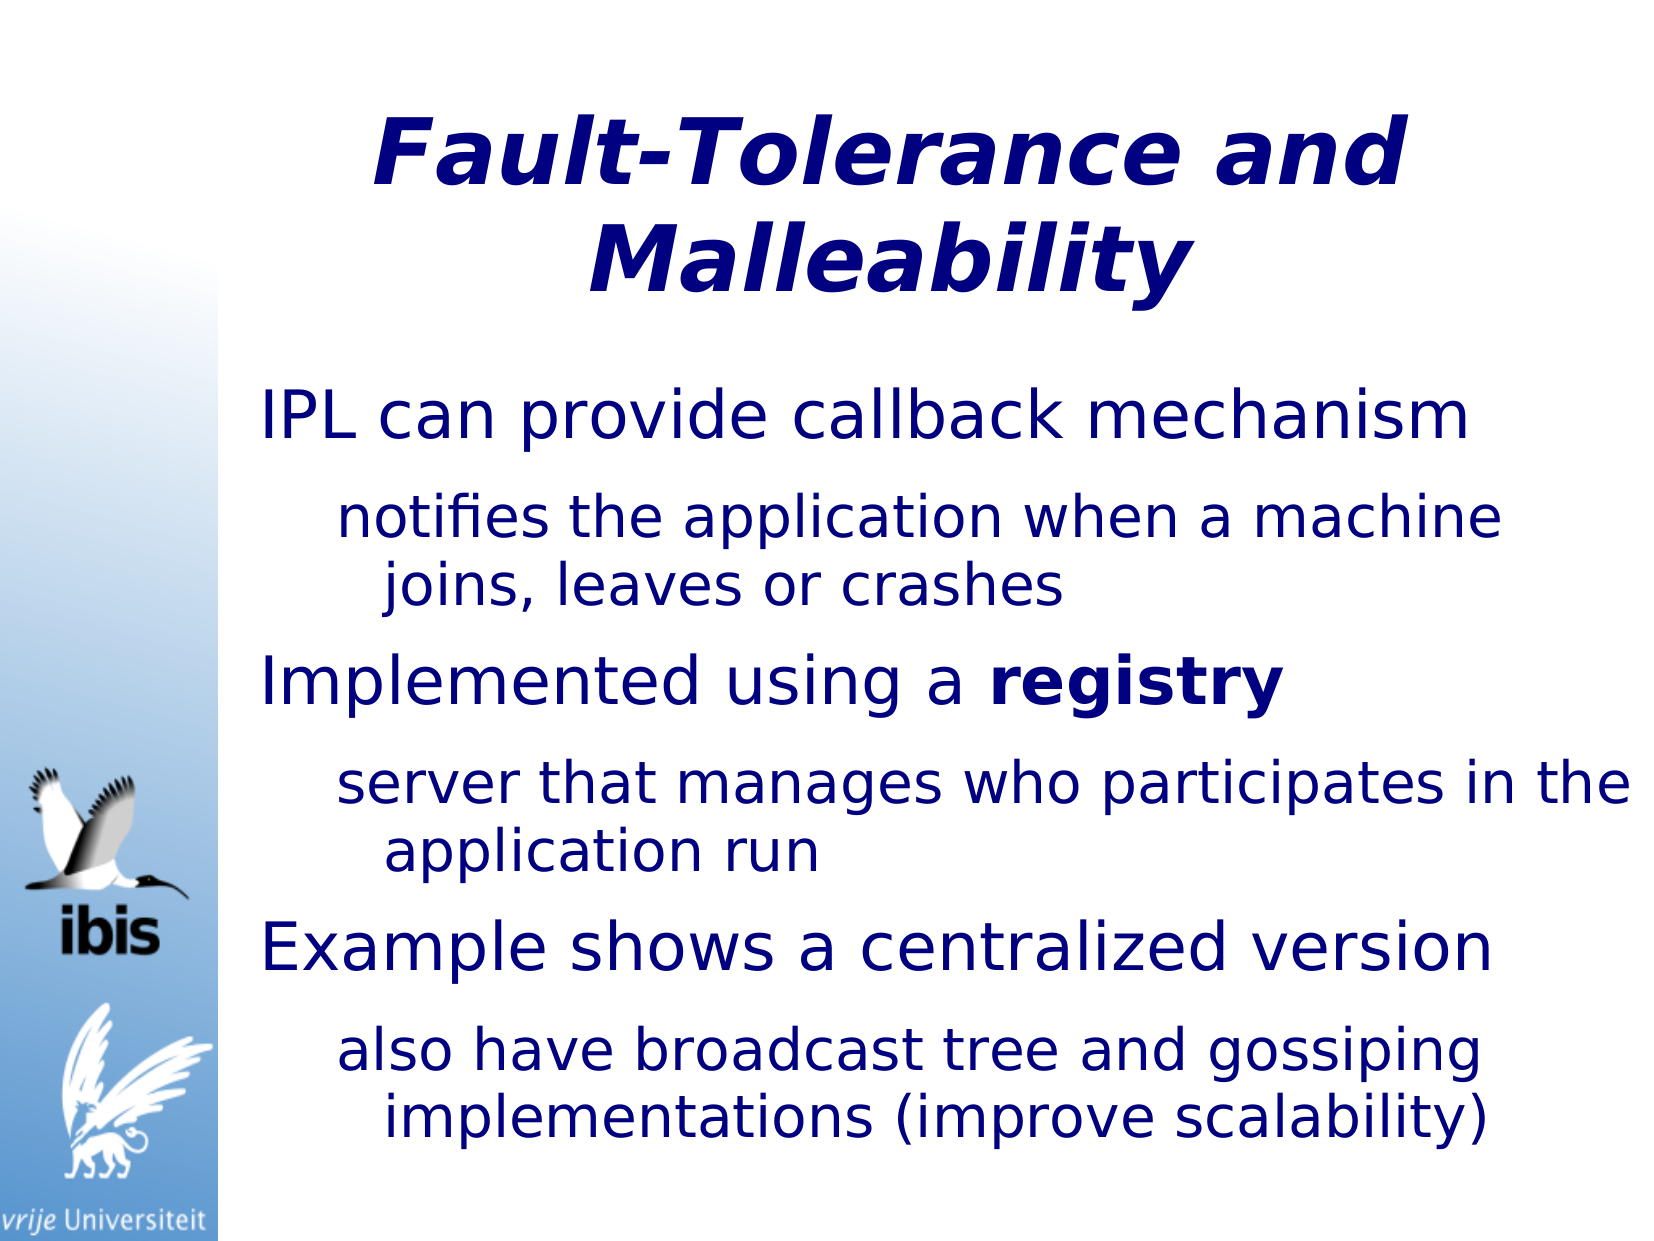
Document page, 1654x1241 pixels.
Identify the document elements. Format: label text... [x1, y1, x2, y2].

title Fault-Tolerance and Malleability [248, 99, 1534, 314]
picture [0, 0, 218, 1241]
list IPL can provide callback mechanism notifies the application when a machine joins, leaves or crashes Implemented using a registry server that manages who participates in the application run Example shows a centralized version also have broadcast tree and gossiping implementations (improve scalability) [241, 376, 1654, 1158]
